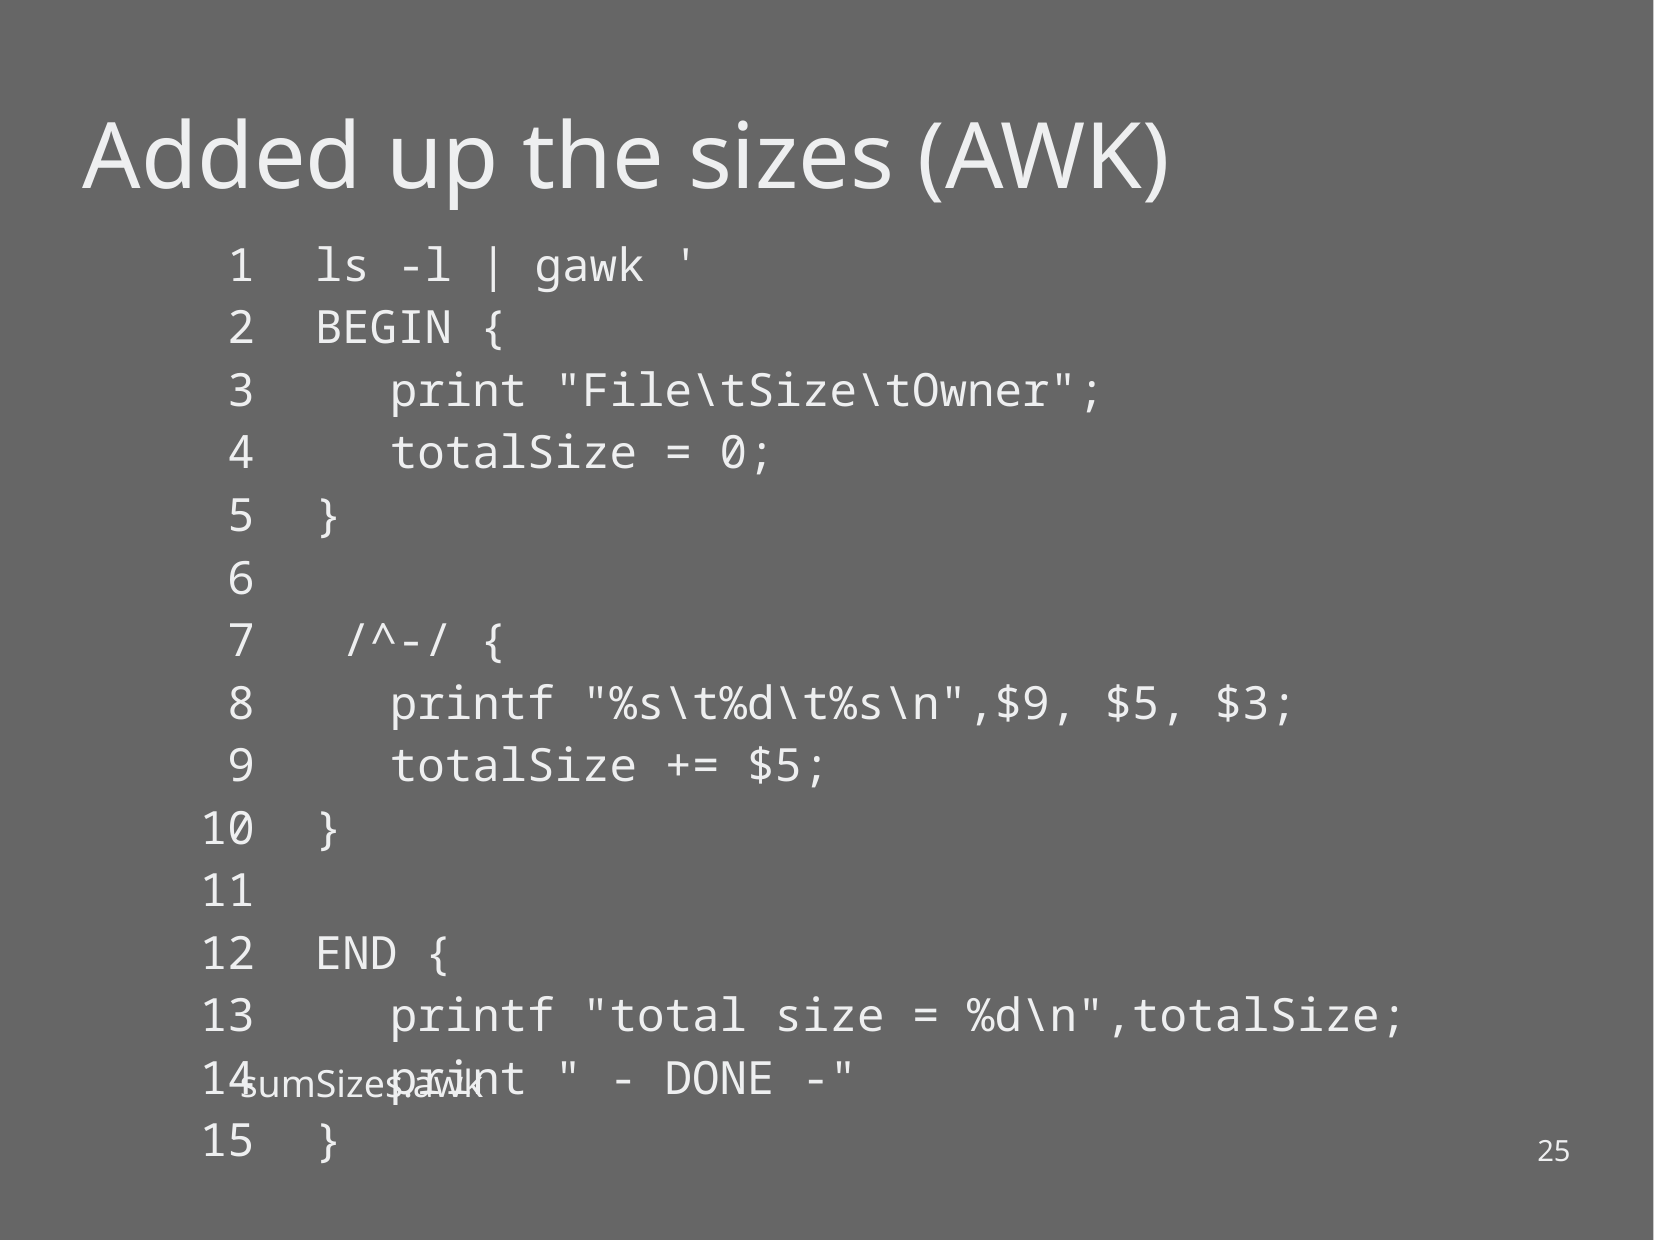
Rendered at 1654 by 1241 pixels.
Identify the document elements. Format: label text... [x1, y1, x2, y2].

text_box sumSizes.awk [225, 1050, 901, 1103]
text_box 1 ls -l | gawk ' 2 BEGIN { 3 print "File\tSize\tOwner"; 4 totalSize = 0; 5 } 6 7 /^-/ { 8 printf "%s\t%d\t%s\n",$9, $5, $3; 9 totalSize += $5; 10 } 11 12 END { 13 printf "total size = %d\n",totalSize; 14 print " - DONE -" 15 } [75, 225, 1538, 976]
title Added up the sizes (AWK) [82, 49, 1571, 257]
